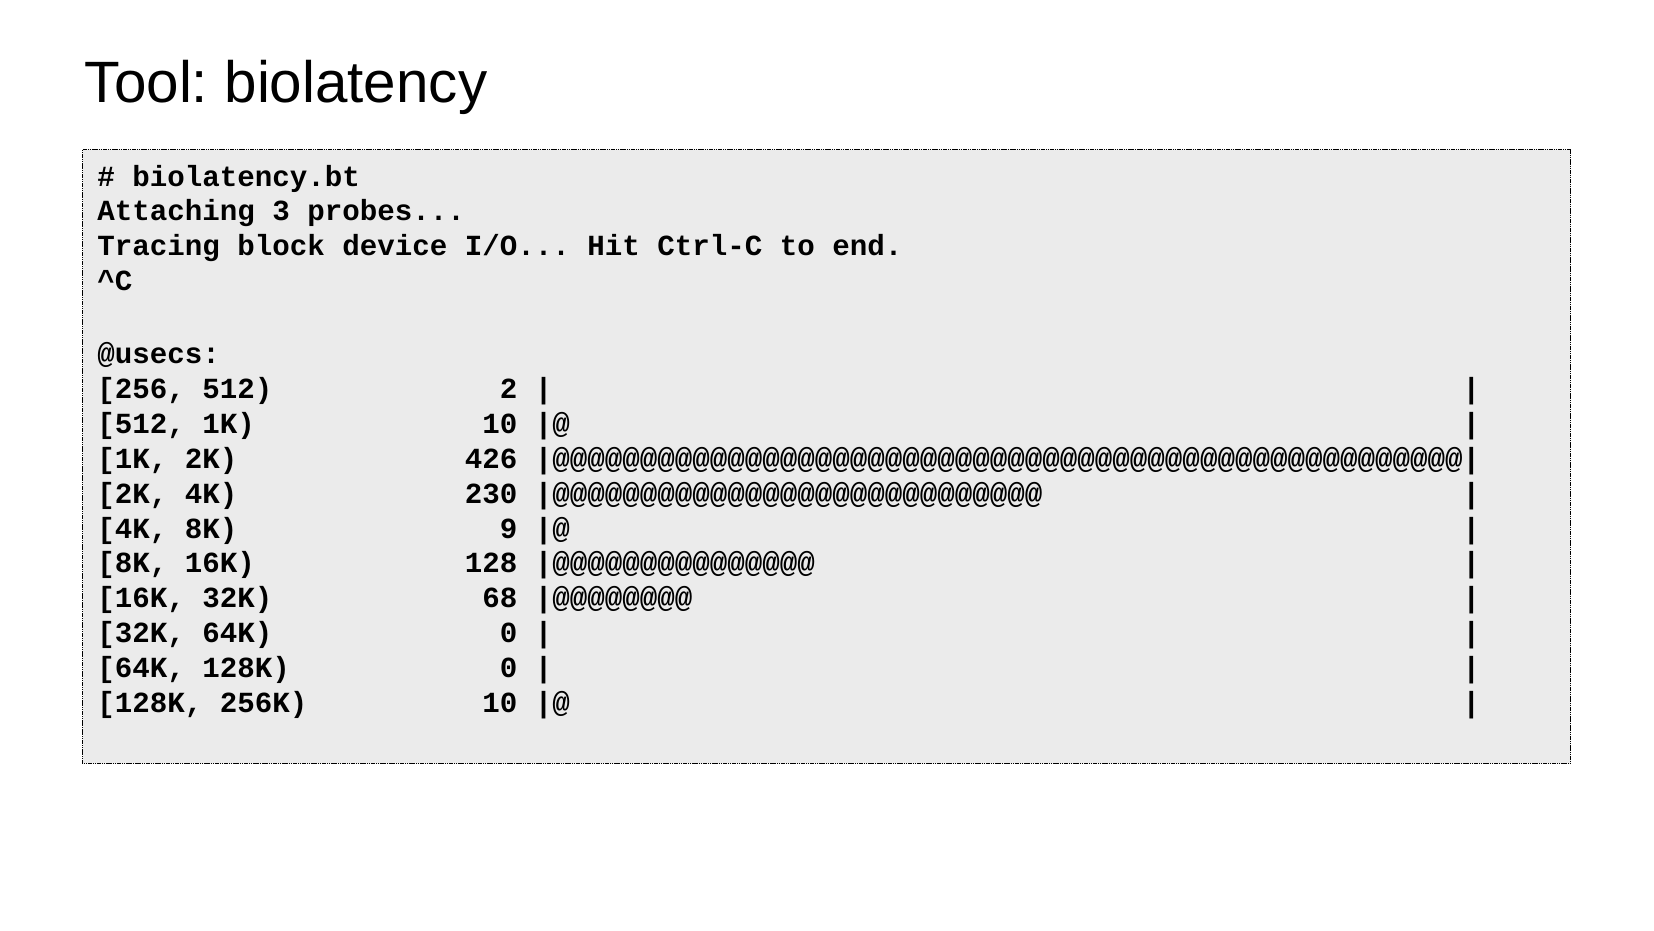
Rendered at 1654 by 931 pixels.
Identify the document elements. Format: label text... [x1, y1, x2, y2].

text_box # biolatency.bt Attaching 3 probes... Tracing block device I/O... Hit Ctrl-C to end. ^C @usecs: [256, 512) 2 | | [512, 1K) 10 |@ | [1K, 2K) 426 |@@@@@@@@@@@@@@@@@@@@@@@@@@@@@@@@@@@@@@@@@@@@@@@@@@@@| [2K, 4K) 230 |@@@@@@@@@@@@@@@@@@@@@@@@@@@@ | [4K, 8K) 9 |@ | [8K, 16K) 128 |@@@@@@@@@@@@@@@ | [16K, 32K) 68 |@@@@@@@@ | [32K, 64K) 0 | | [64K, 128K) 0 | | [128K, 256K) 10 |@ | [82, 149, 1571, 764]
title Tool: biolatency [64, 20, 1554, 139]
